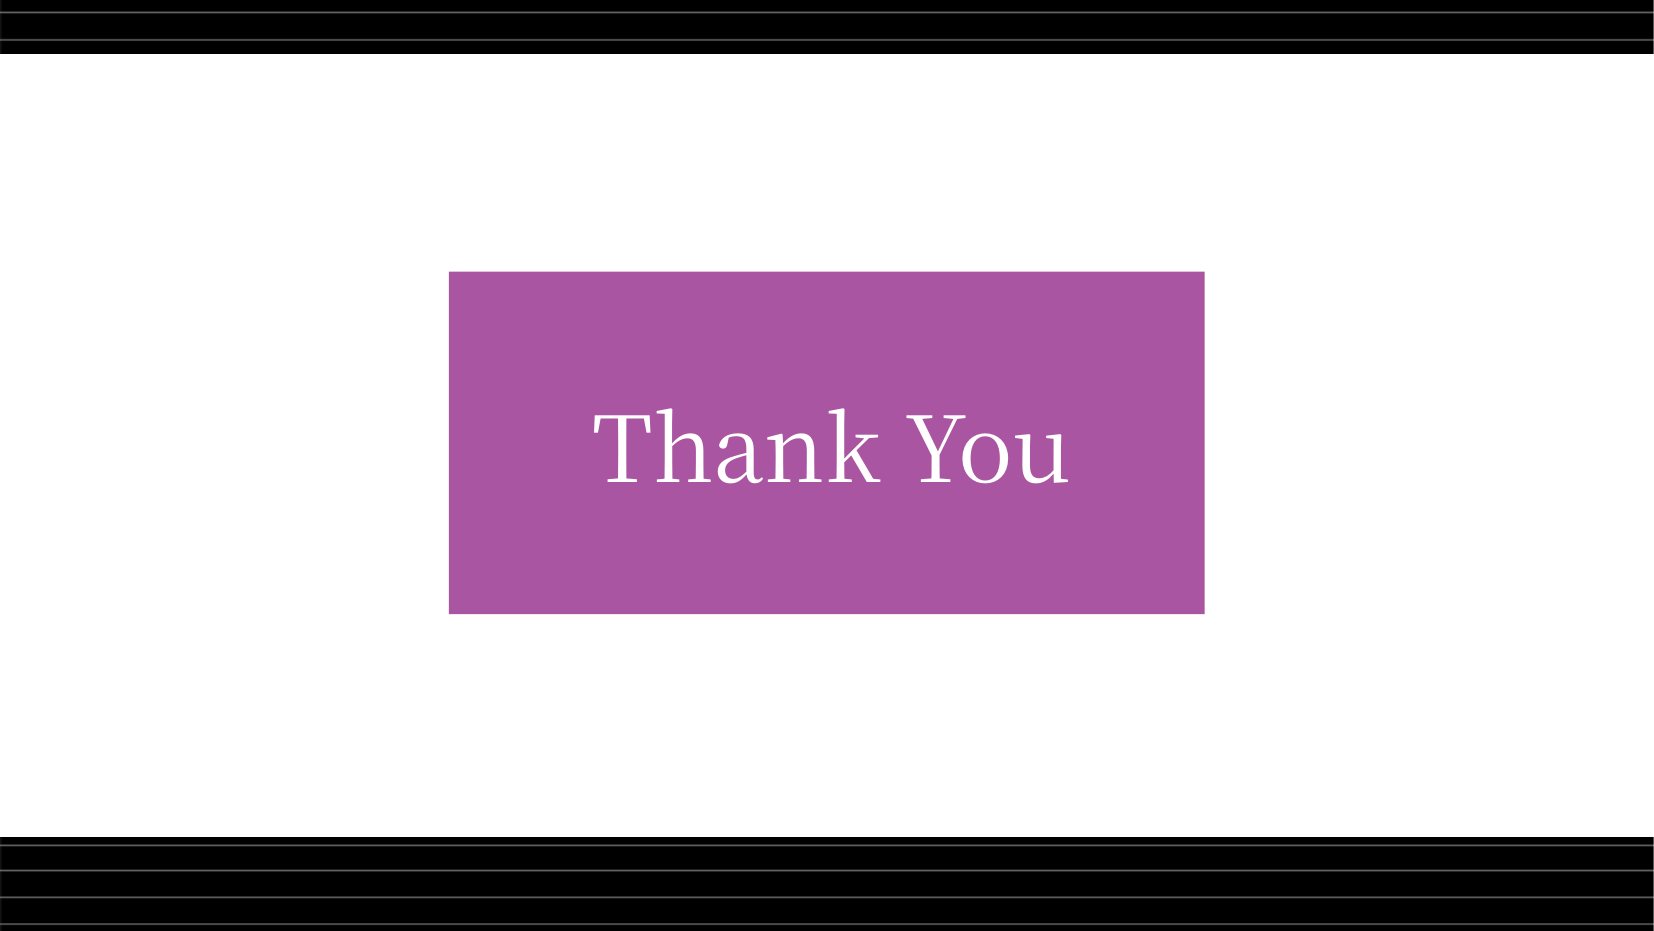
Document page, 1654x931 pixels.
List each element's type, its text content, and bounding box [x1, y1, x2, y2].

picture [0, 837, 1654, 931]
picture [0, 0, 1654, 54]
title Thank You [448, 271, 1205, 615]
